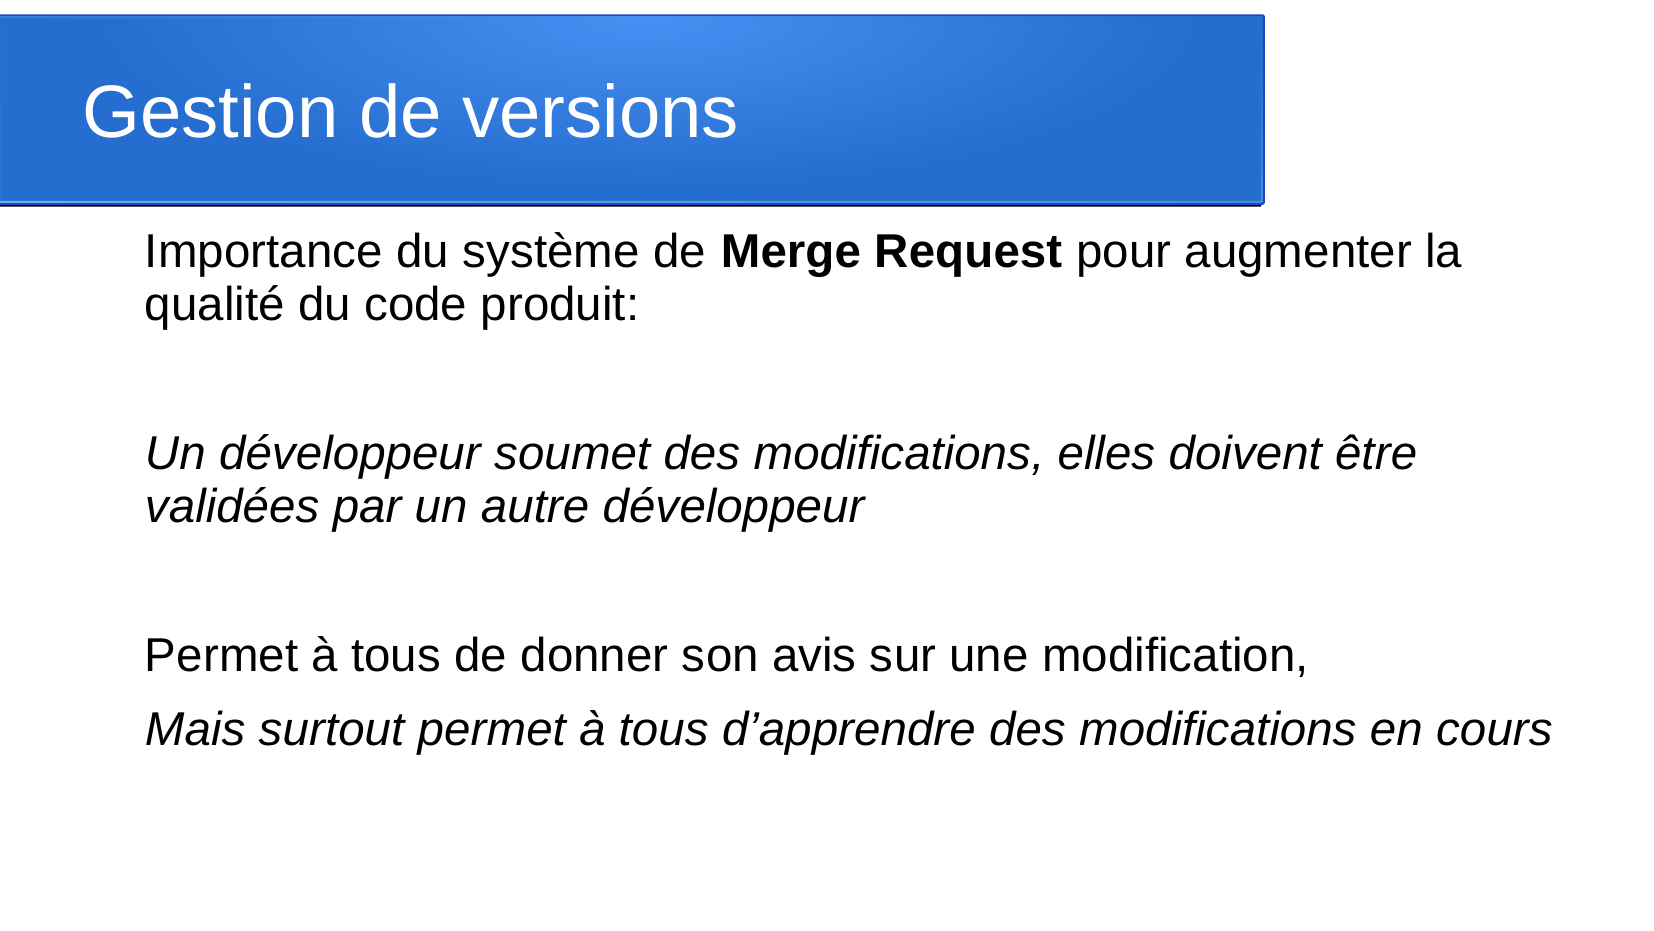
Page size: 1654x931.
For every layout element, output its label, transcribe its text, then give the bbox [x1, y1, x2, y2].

title Gestion de versions [82, 35, 1235, 189]
list Importance du système de Merge Request pour augmenter la qualité du code produit: Un développeur soumet des modifications, elles doivent être validées par un autre développeur Permet à tous de donner son avis sur une modification, Mais surtout permet à tous d’apprendre des modifications en cours [82, 224, 1571, 764]
